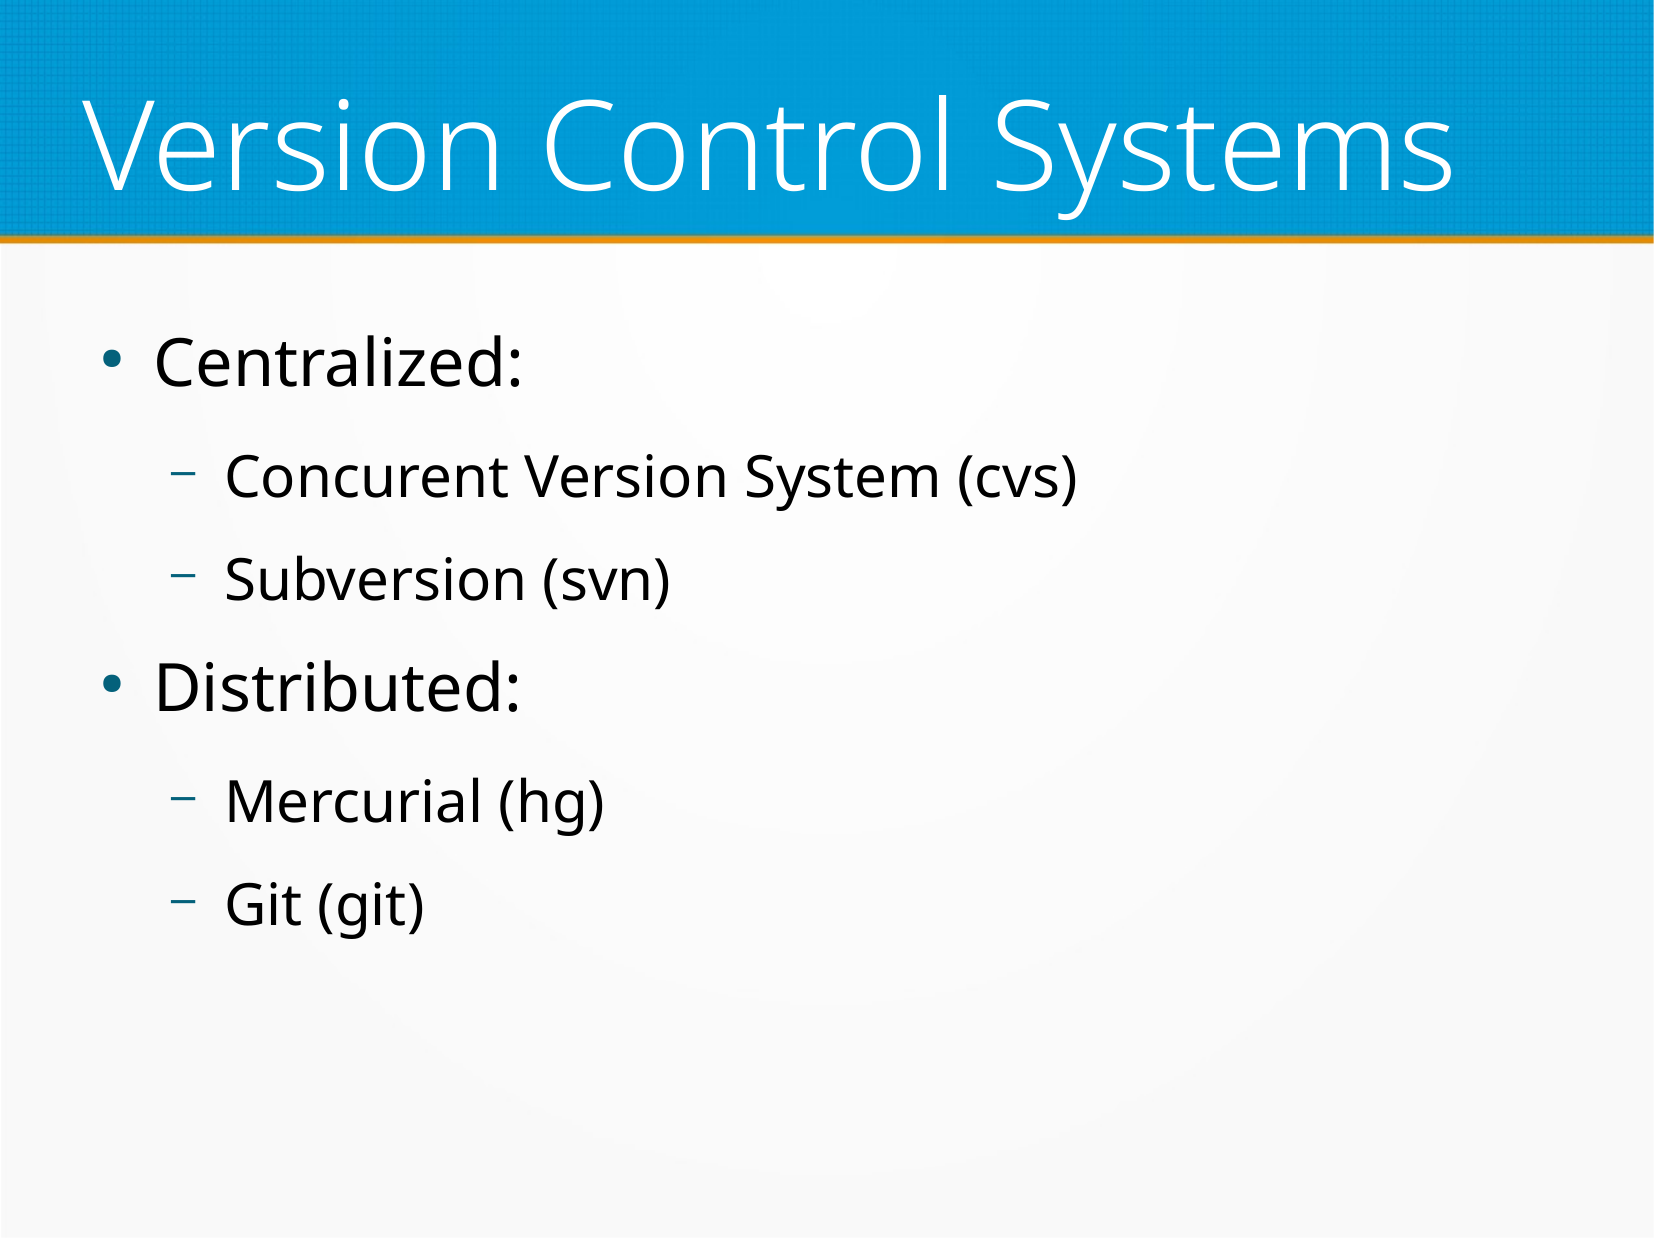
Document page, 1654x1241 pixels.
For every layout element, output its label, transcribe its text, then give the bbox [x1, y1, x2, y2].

title Version Control Systems [82, 19, 1571, 227]
picture [0, 233, 1654, 1241]
list Centralized: Concurent Version System (cvs) Subversion (svn) Distributed: Mercurial (hg) Git (git) [82, 315, 1563, 1081]
